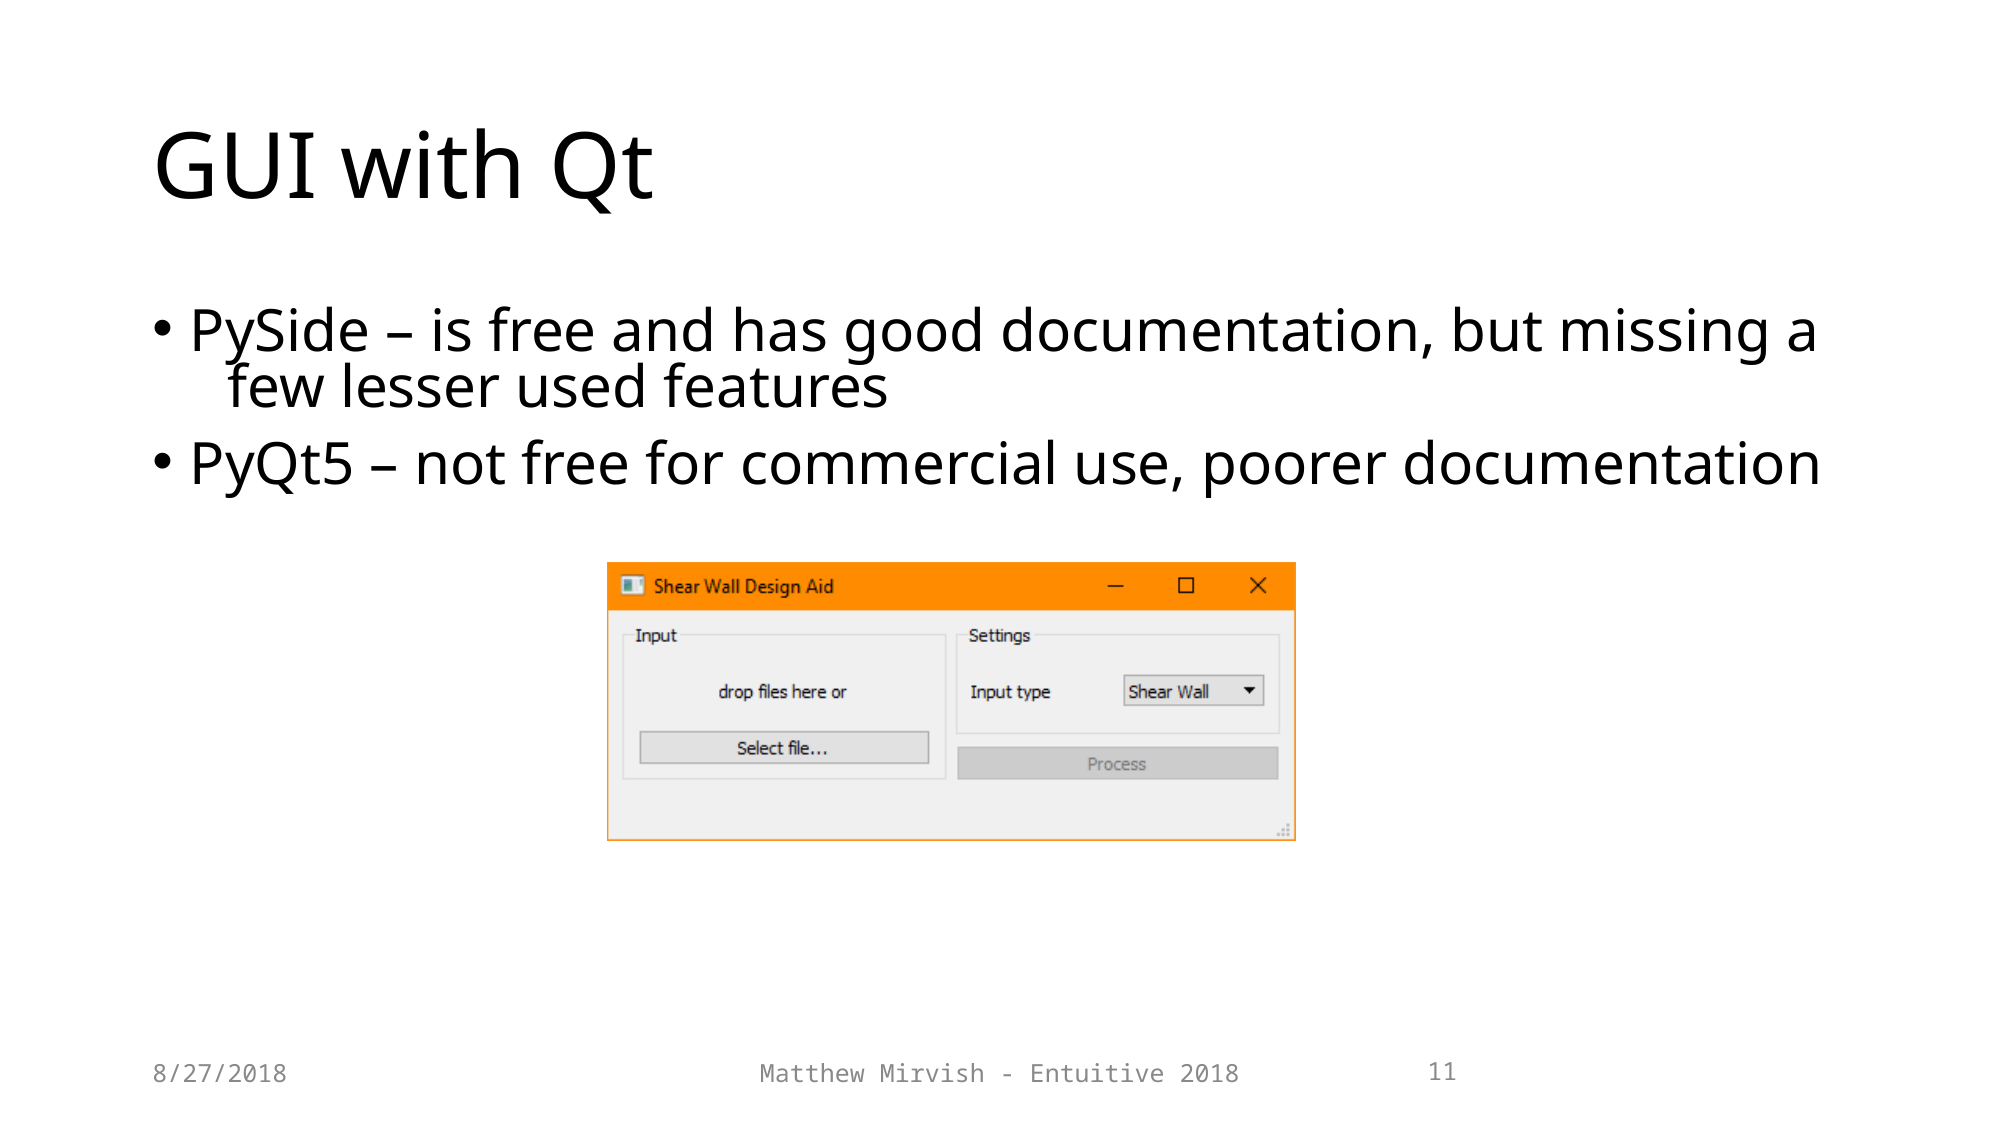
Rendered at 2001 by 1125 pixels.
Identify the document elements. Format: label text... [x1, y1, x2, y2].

picture [607, 562, 1296, 841]
title GUI with Qt [137, 59, 1863, 278]
text_box 11 [1412, 1042, 1863, 1103]
text_box 8/27/2018 [137, 1042, 588, 1103]
list PySide – is free and has good documentation, but missing a few lesser used features PyQt5 – not free for commercial use, poorer documentation [137, 299, 1863, 517]
text_box Matthew Mirvish - Entuitive 2018 [662, 1042, 1338, 1103]
